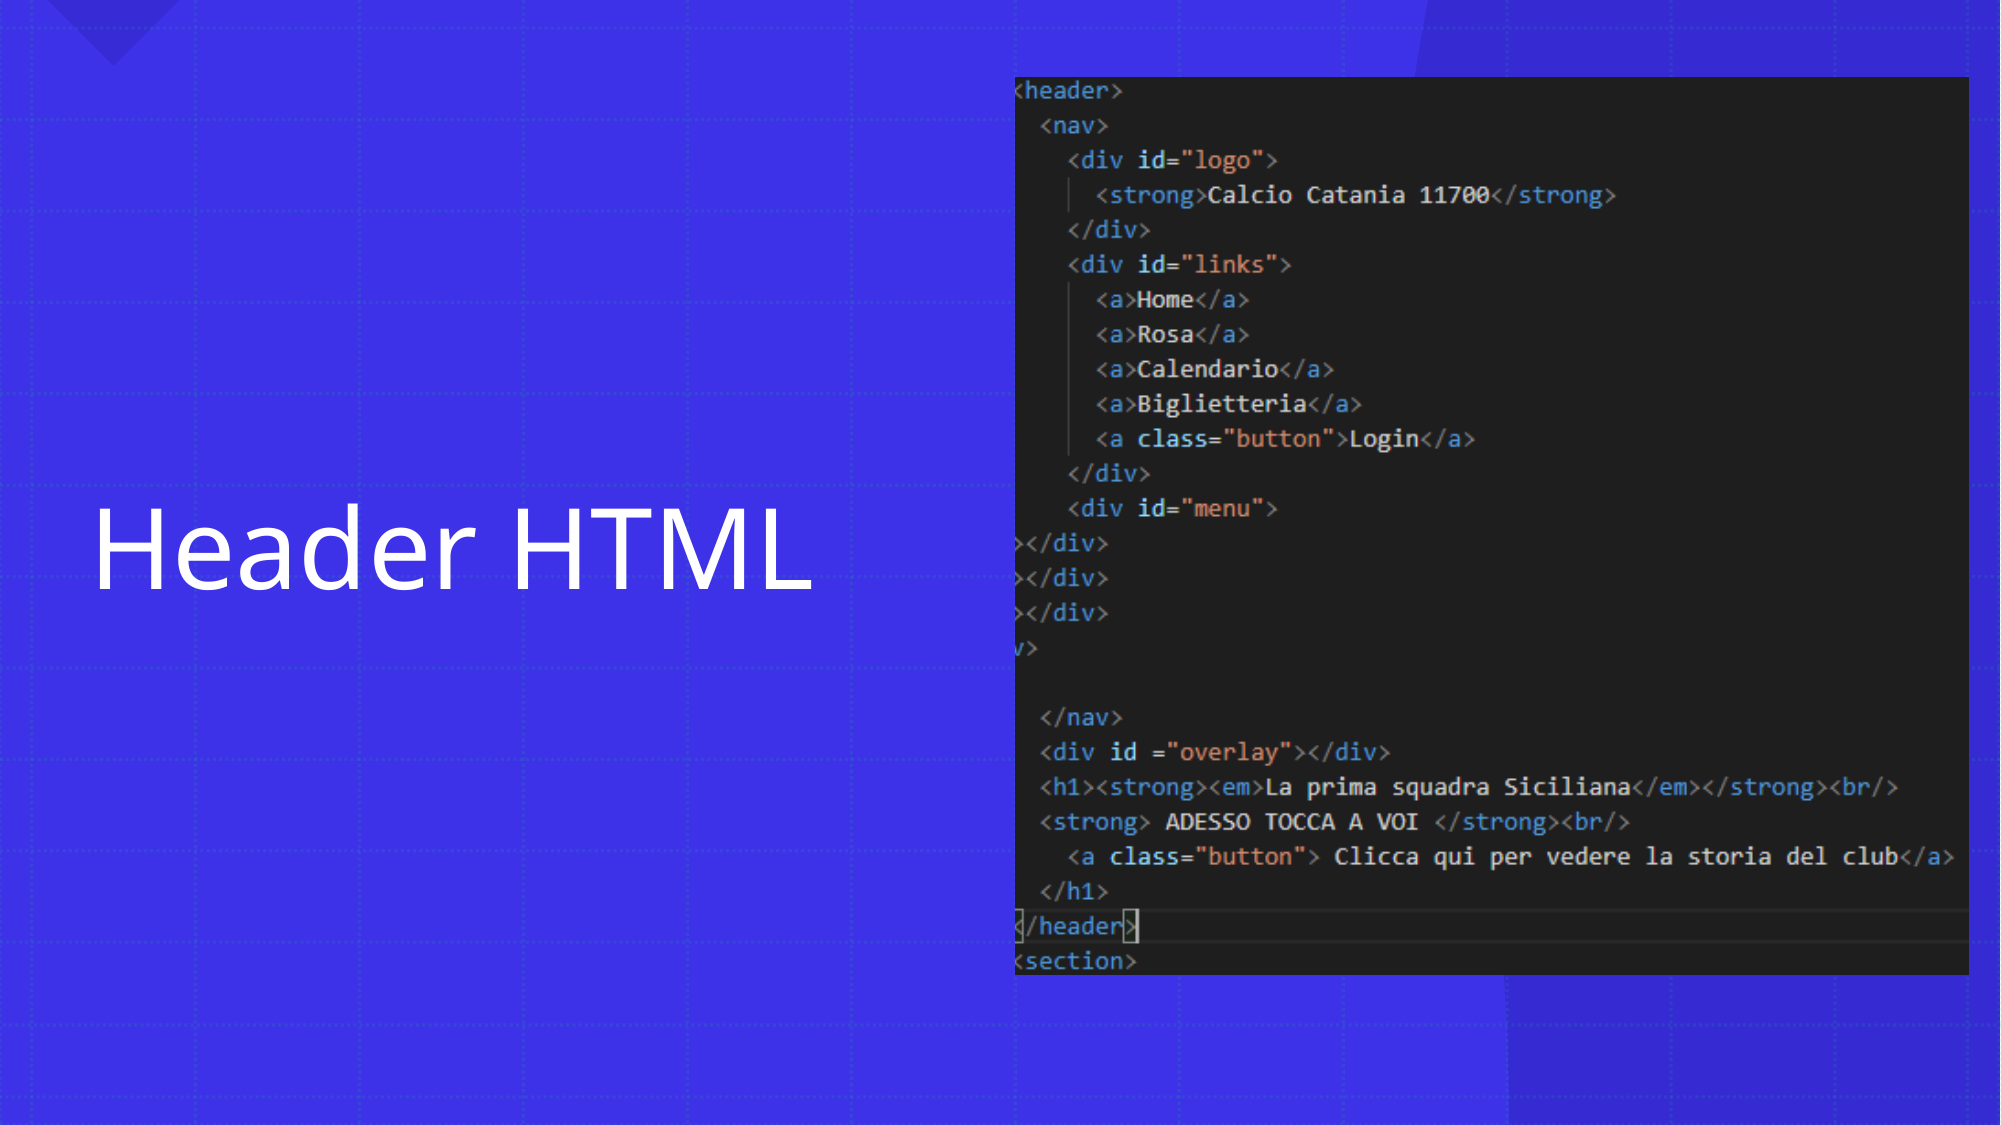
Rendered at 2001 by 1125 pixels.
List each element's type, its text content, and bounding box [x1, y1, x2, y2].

text_box [0, 0, 2000, 1125]
title Header HTML [74, 484, 963, 851]
picture [1015, 77, 1969, 975]
